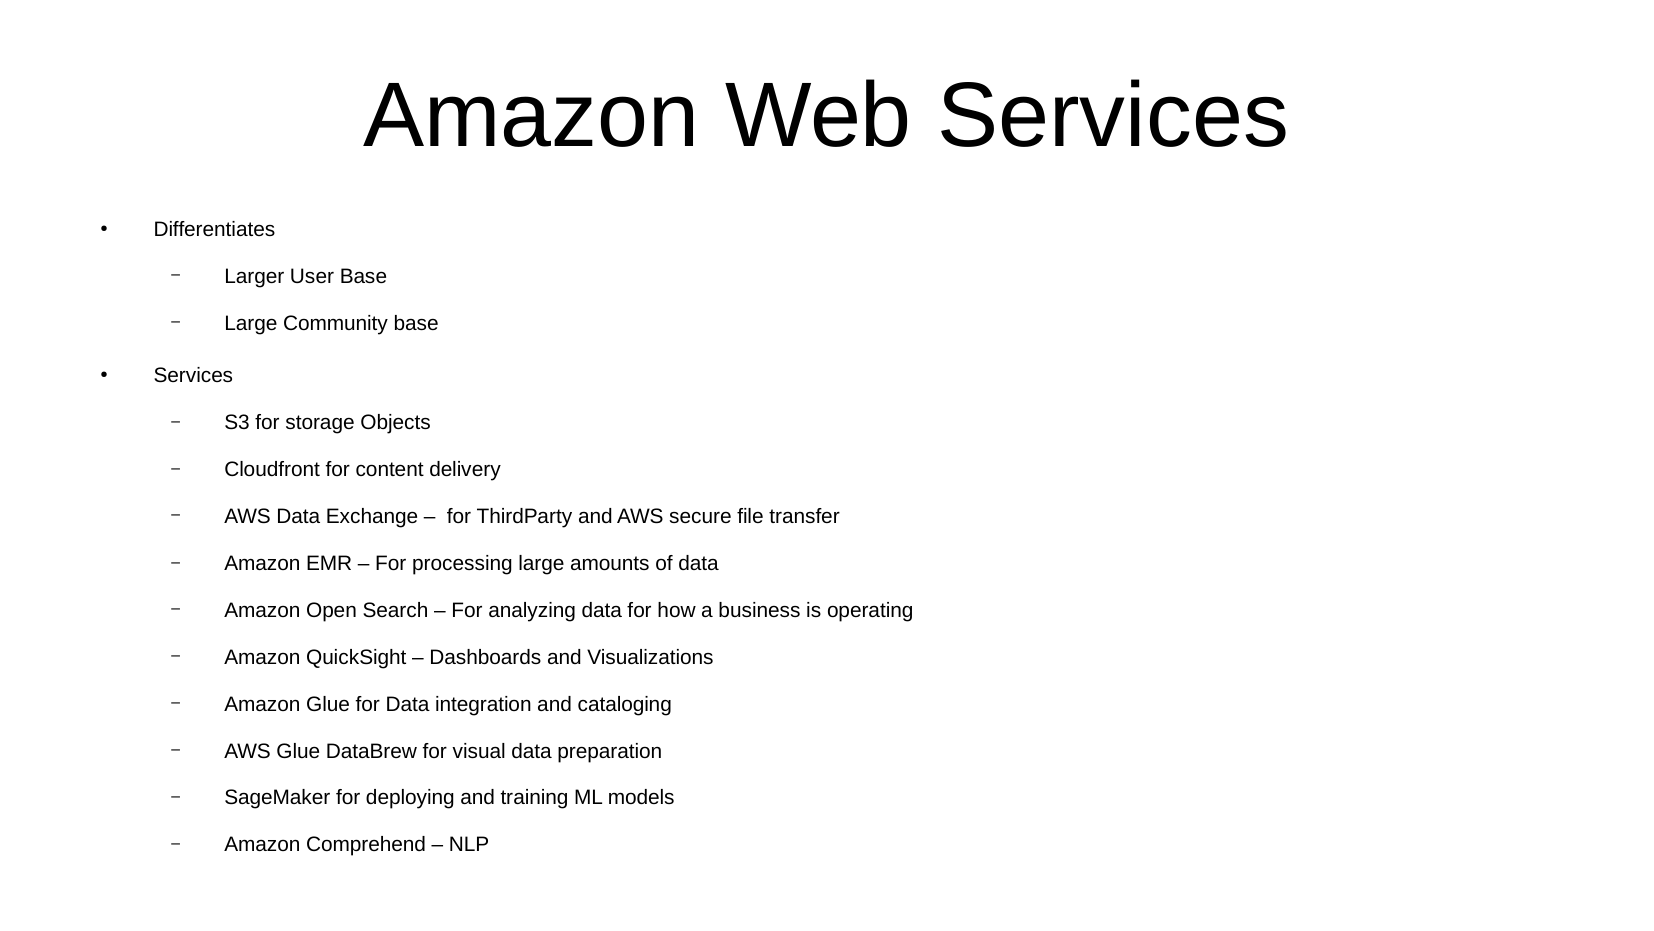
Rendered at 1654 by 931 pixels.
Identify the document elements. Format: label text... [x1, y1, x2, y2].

title Amazon Web Services [82, 37, 1571, 193]
list Differentiates Larger User Base Large Community base Services S3 for storage Objects Cloudfront for content delivery AWS Data Exchange – for ThirdParty and AWS secure file transfer Amazon EMR – For processing large amounts of data Amazon Open Search – For analyzing data for how a business is operating Amazon QuickSight – Dashboards and Visualizations Amazon Glue for Data integration and cataloging AWS Glue DataBrew for visual data preparation SageMaker for deploying and training ML models Amazon Comprehend – NLP [82, 217, 1636, 916]
